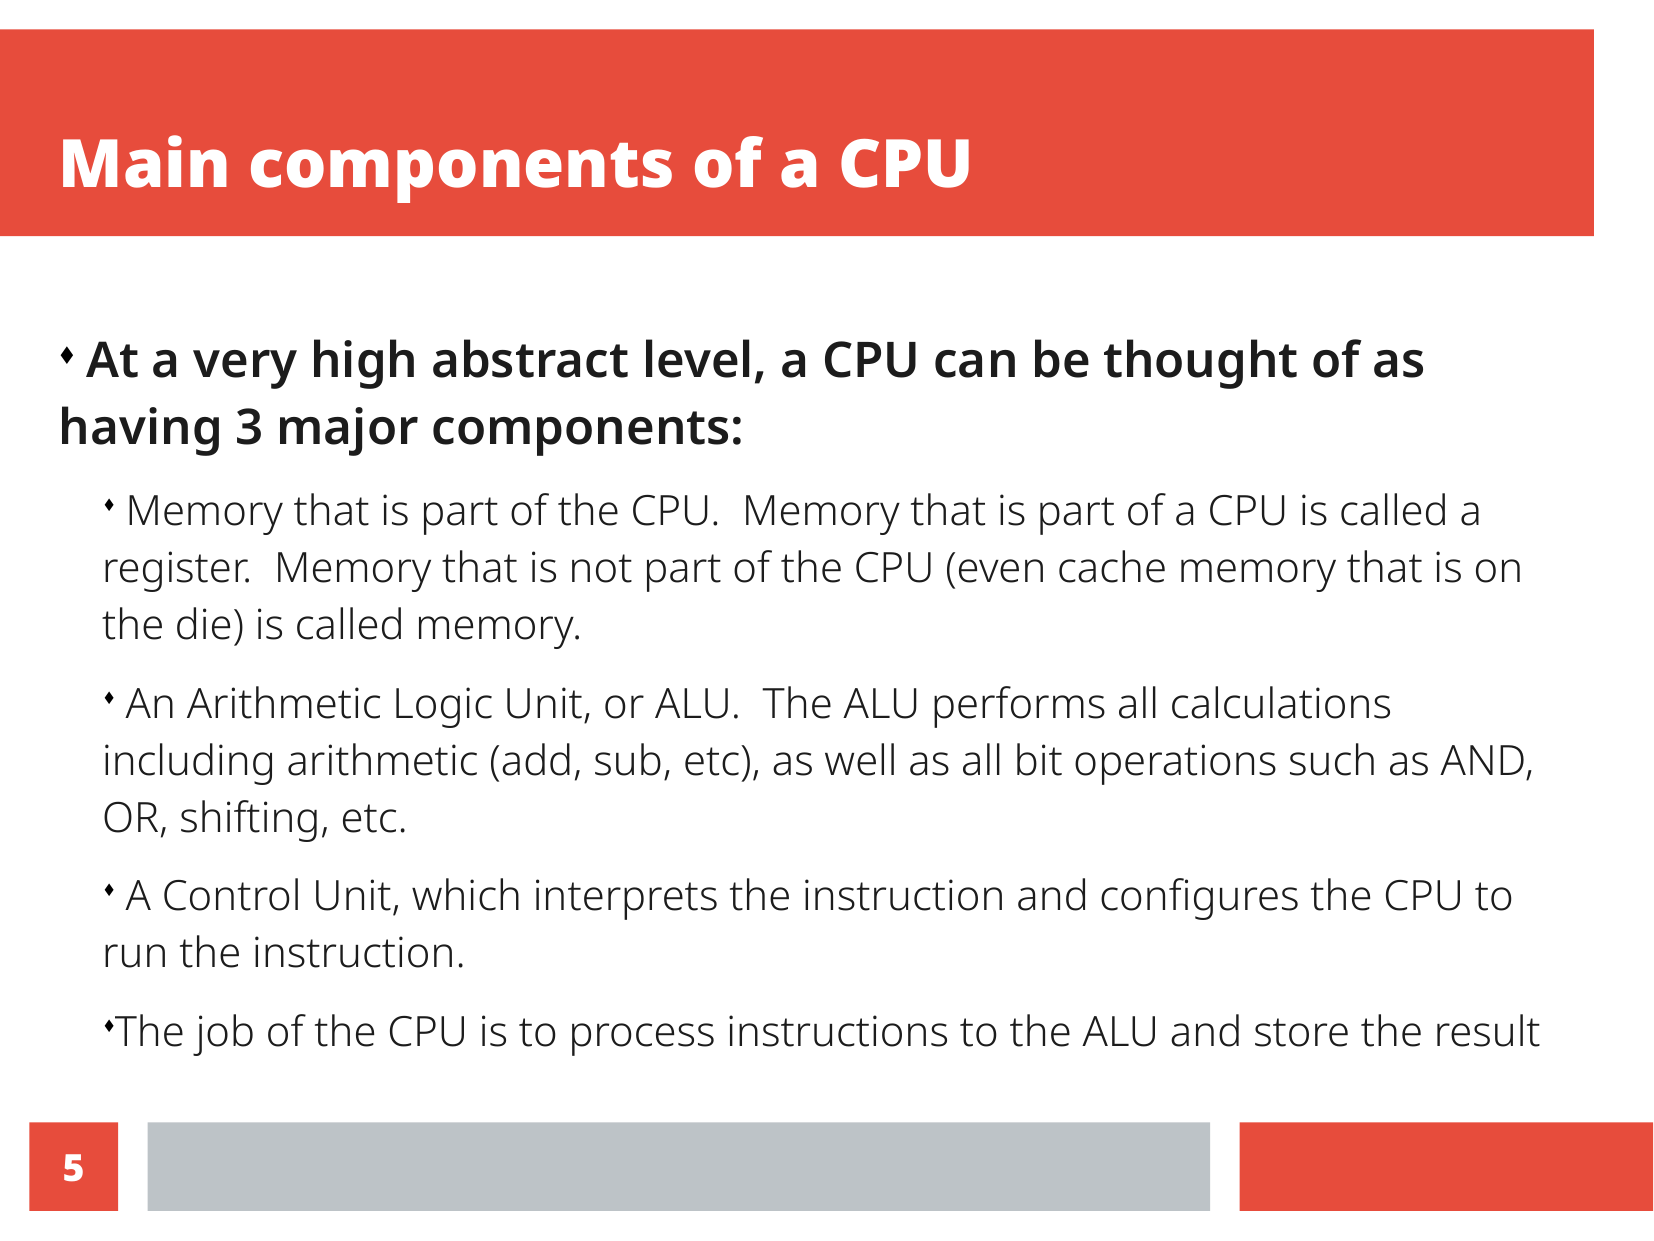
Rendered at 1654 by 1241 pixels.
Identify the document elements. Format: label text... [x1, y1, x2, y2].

list At a very high abstract level, a CPU can be thought of as having 3 major components: Memory that is part of the CPU. Memory that is part of a CPU is called a register. Memory that is not part of the CPU (even cache memory that is on the die) is called memory. An Arithmetic Logic Unit, or ALU. The ALU performs all calculations including arithmetic (add, sub, etc), as well as all bit operations such as AND, OR, shifting, etc. A Control Unit, which interprets the instruction and configures the CPU to run the instruction. The job of the CPU is to process instructions to the ALU and store the result [58, 324, 1565, 1096]
title Main components of a CPU [58, 59, 1594, 207]
